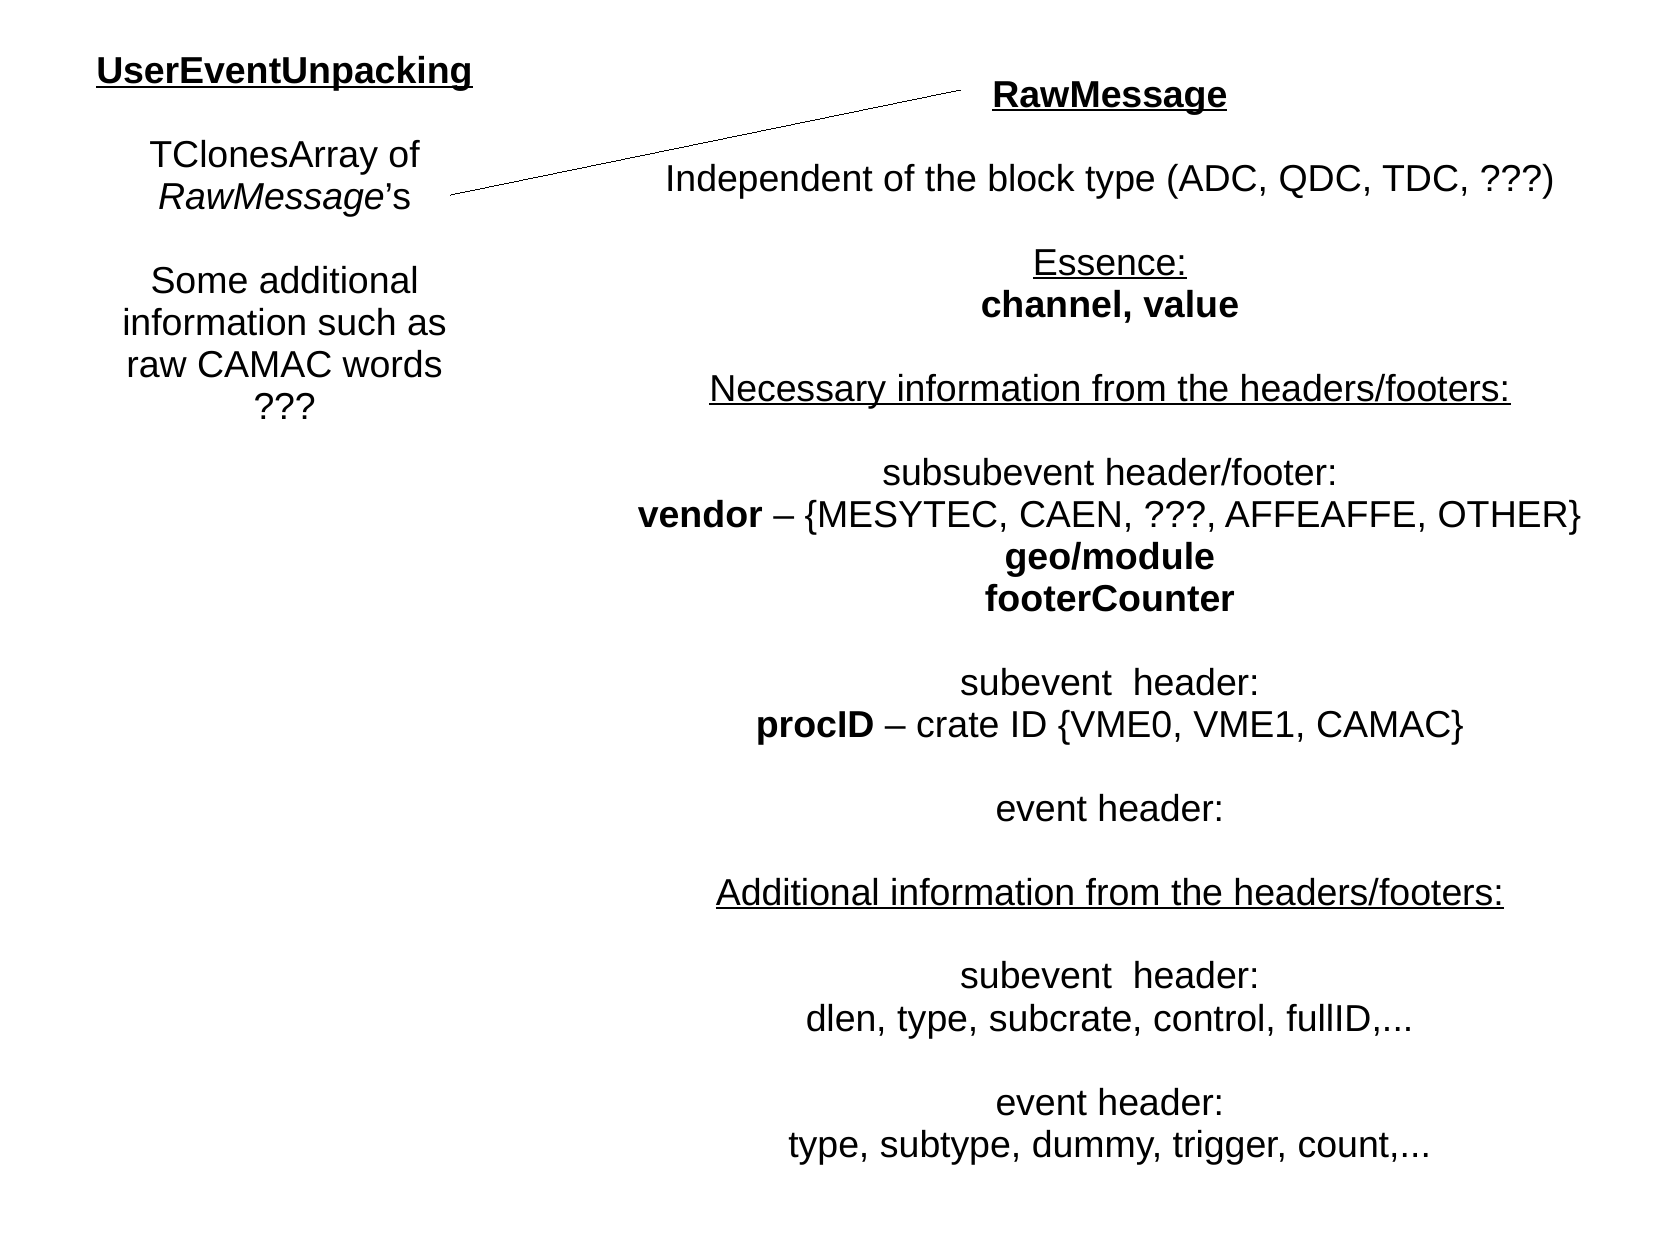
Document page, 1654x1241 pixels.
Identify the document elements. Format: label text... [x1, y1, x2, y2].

text_box UserEventUnpacking TClonesArray of RawMessage’s Some additional information such as raw CAMAC words ??? [44, 42, 526, 436]
text_box RawMessage Independent of the block type (ADC, QDC, TDC, ???) Essence: channel, value Necessary information from the headers/footers: subsubevent header/footer: vendor – {MESYTEC, CAEN, ???, AFFEAFFE, OTHER} geo/module footerCounter subevent header: procID – crate ID {VME0, VME1, CAMAC} event header: Additional information from the headers/footers: subevent header: dlen, type, subcrate, control, fullID,... event header: type, subtype, dummy, trigger, count,... [615, 65, 1606, 1215]
